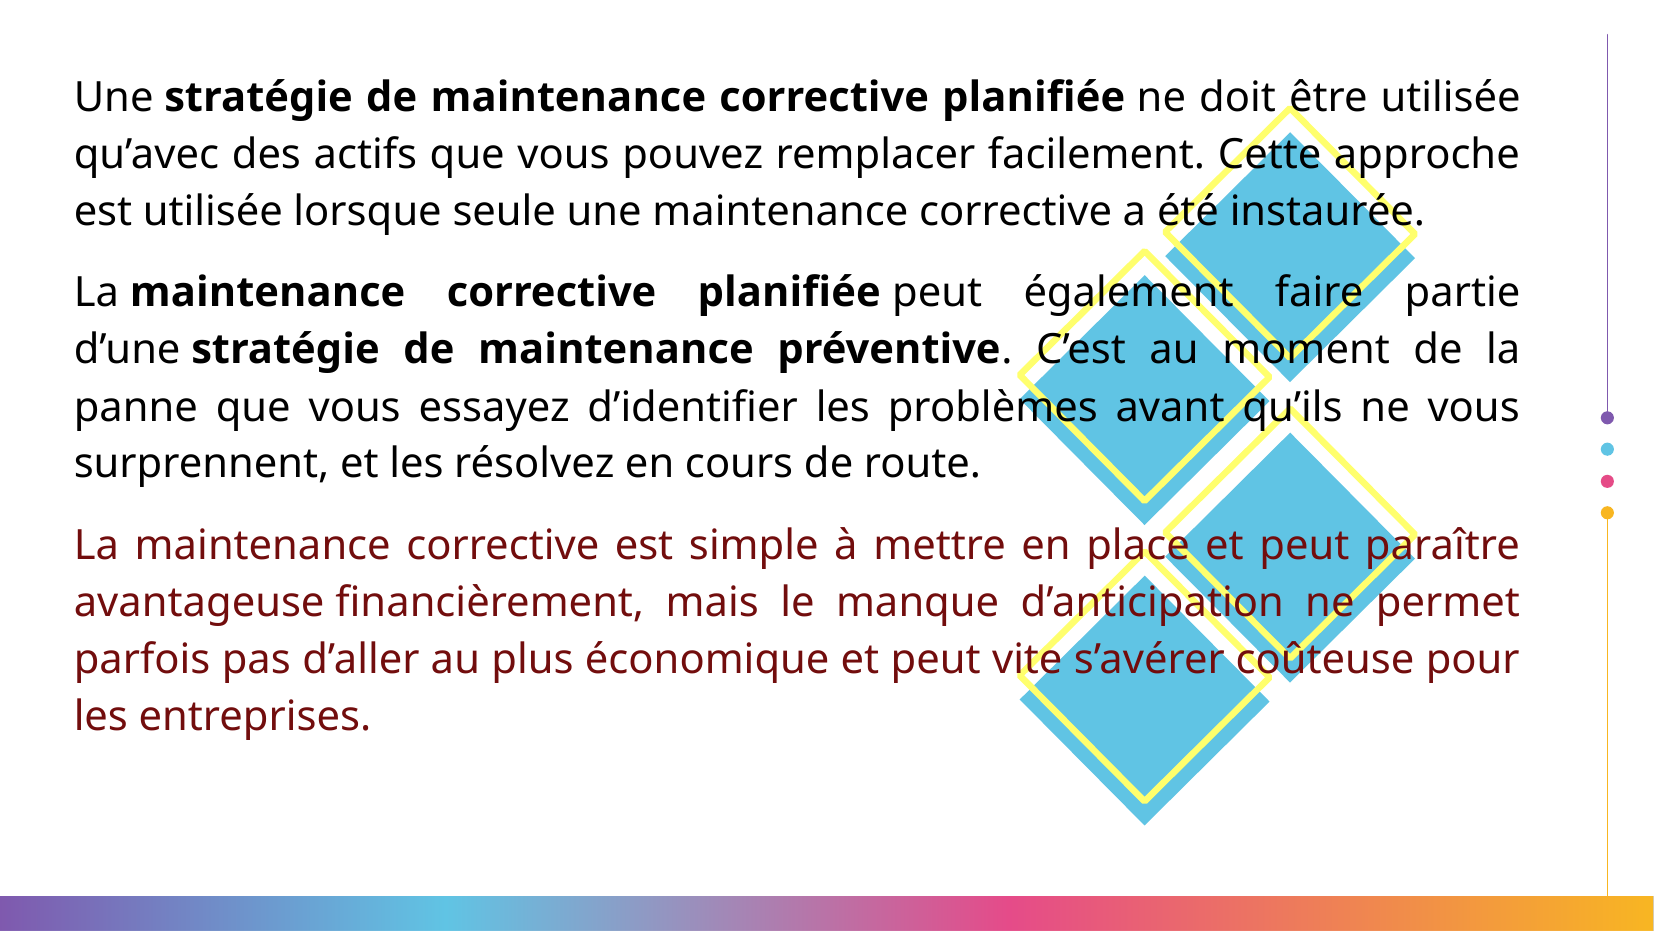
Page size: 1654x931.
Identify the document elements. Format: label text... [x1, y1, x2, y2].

text_box Une stratégie de maintenance corrective planifiée ne doit être utilisée qu’avec des actifs que vous pouvez remplacer facilement. Cette approche est utilisée lorsque seule une maintenance corrective a été instaurée. La maintenance corrective planifiée peut également faire partie d’une stratégie de maintenance préventive. C’est au moment de la panne que vous essayez d’identifier les problèmes avant qu’ils ne vous surprennent, et les résolvez en cours de route. La maintenance corrective est simple à mettre en place et peut paraître avantageuse financièrement, mais le manque d’anticipation ne permet parfois pas d’aller au plus économique et peut vite s’avérer coûteuse pour les entreprises. [59, 59, 1536, 768]
picture [0, 896, 1654, 931]
